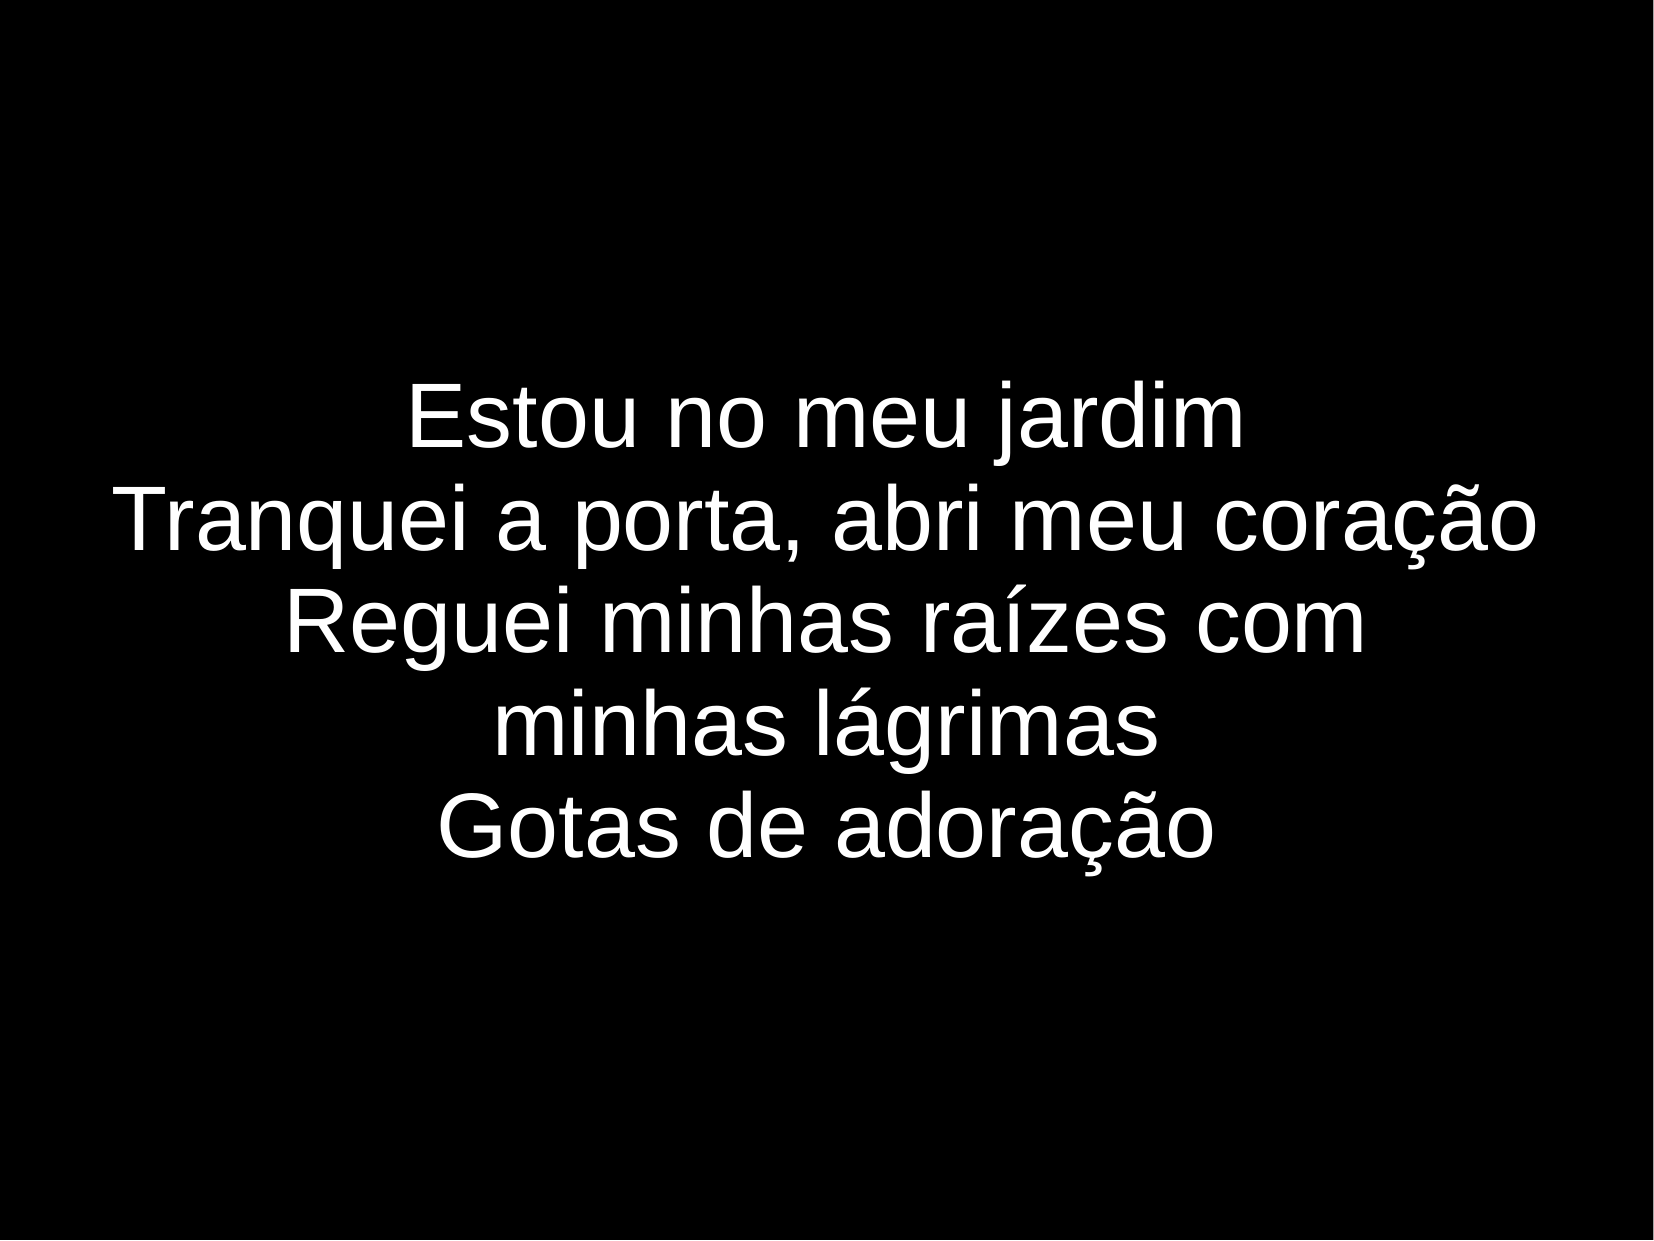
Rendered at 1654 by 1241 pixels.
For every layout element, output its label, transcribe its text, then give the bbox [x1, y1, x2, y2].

subtitle Estou no meu jardim Tranquei a porta, abri meu coração Reguei minhas raízes com minhas lágrimas Gotas de adoração [82, 49, 1571, 1193]
